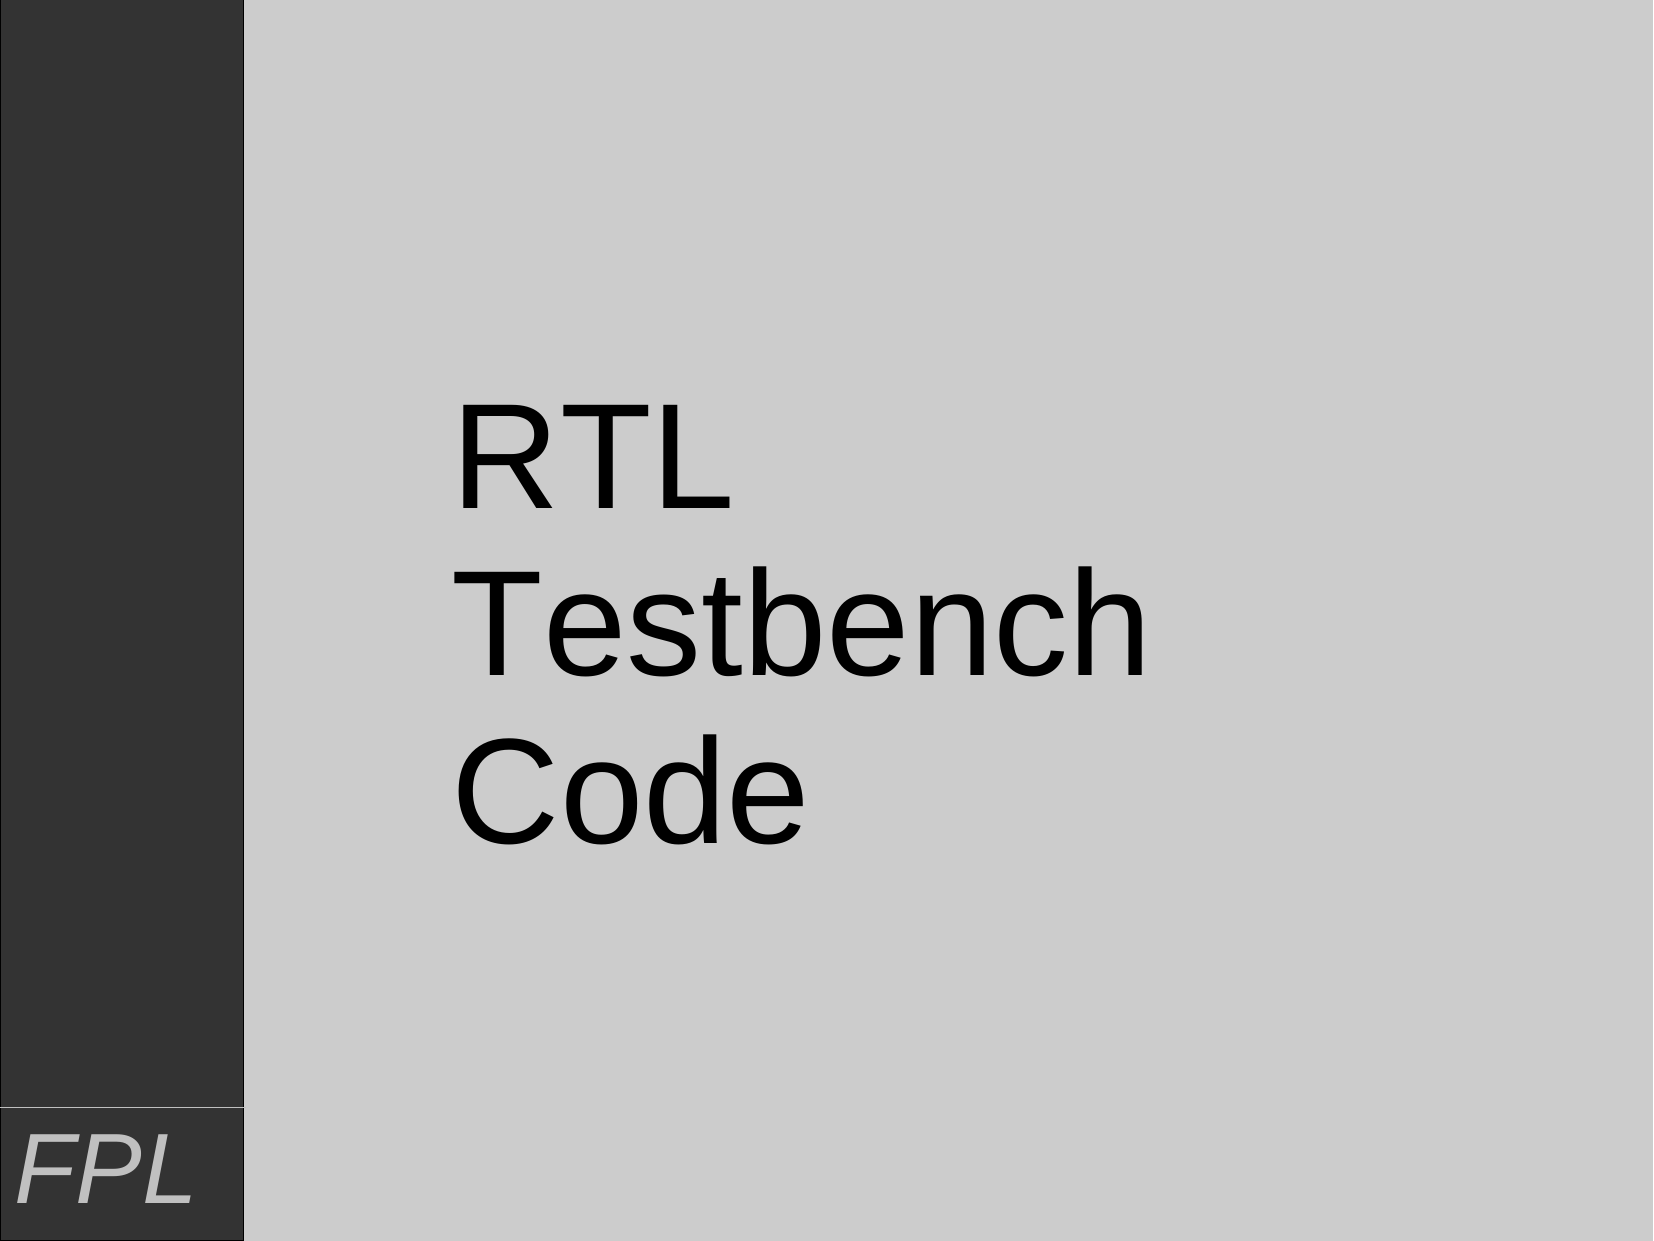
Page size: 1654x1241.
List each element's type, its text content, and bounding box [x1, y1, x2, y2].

text_box RTL Testbench Code [437, 364, 1154, 1047]
